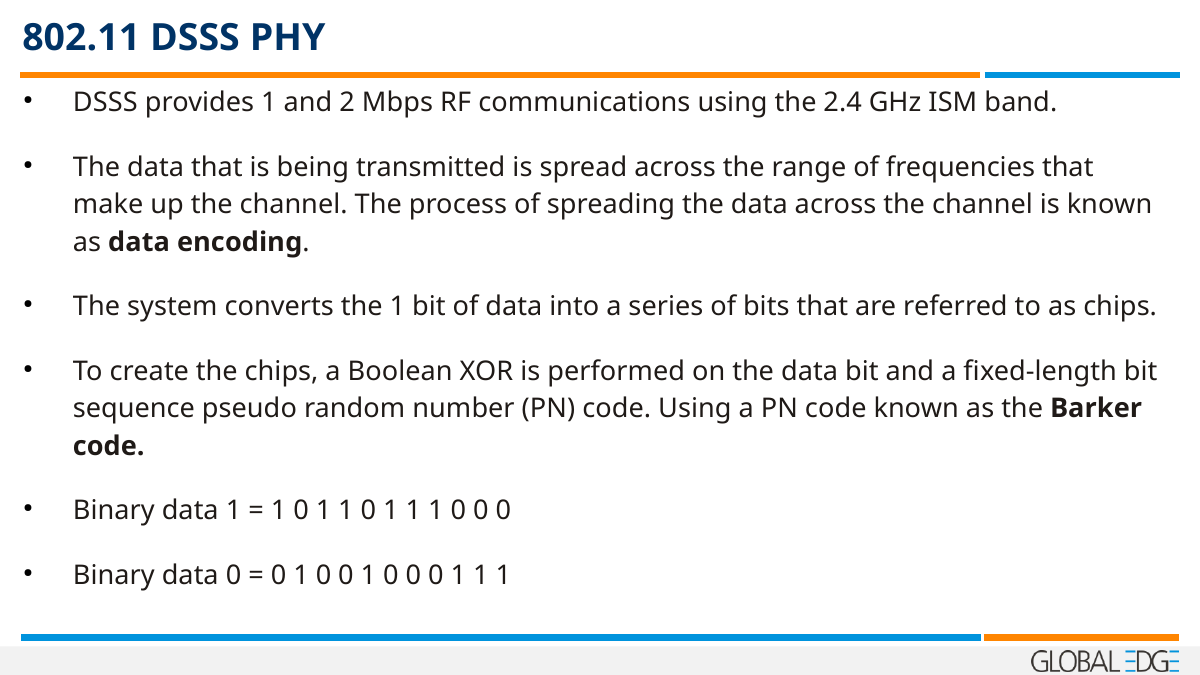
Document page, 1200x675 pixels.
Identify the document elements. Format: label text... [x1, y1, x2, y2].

title 802.11 DSSS PHY [12, 9, 1088, 63]
picture [1031, 650, 1179, 672]
list DSSS provides 1 and 2 Mbps RF communications using the 2.4 GHz ISM band. The data that is being transmitted is spread across the range of frequencies that make up the channel. The process of spreading the data across the channel is known as data encoding. The system converts the 1 bit of data into a series of bits that are referred to as chips. To create the chips, a Boolean XOR is performed on the data bit and a fixed-length bit sequence pseudo random number (PN) code. Using a PN code known as the Barker code. Binary data 1 = 1 0 1 1 0 1 1 1 0 0 0 Binary data 0 = 0 1 0 0 1 0 0 0 1 1 1 [6, 82, 1165, 626]
